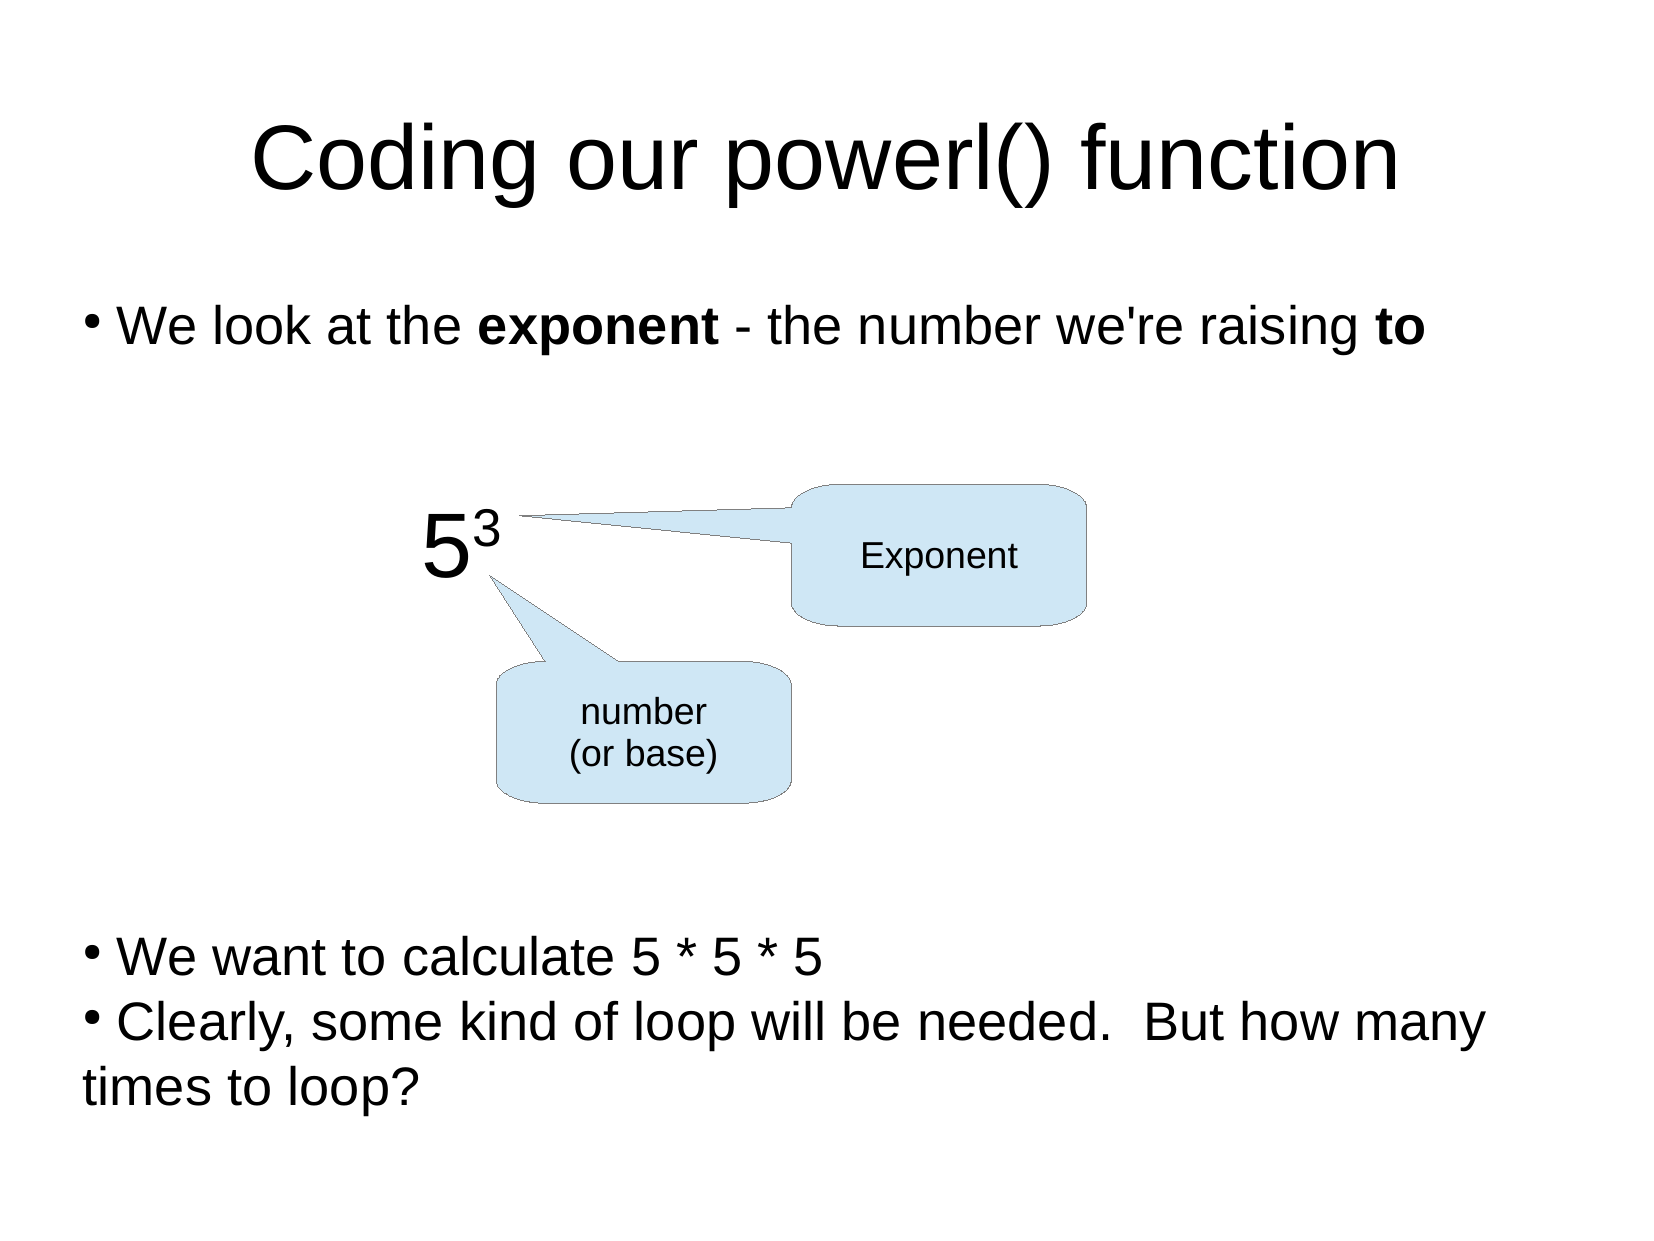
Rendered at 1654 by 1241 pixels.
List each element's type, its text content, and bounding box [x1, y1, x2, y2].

title Coding our powerl() function [82, 49, 1571, 257]
subtitle We look at the exponent - the number we're raising to 53 We want to calculate 5 * 5 * 5 Clearly, some kind of loop will be needed. But how many times to loop? [82, 290, 1538, 1140]
text_box number (or base) [489, 575, 792, 804]
text_box Exponent [519, 484, 1087, 627]
